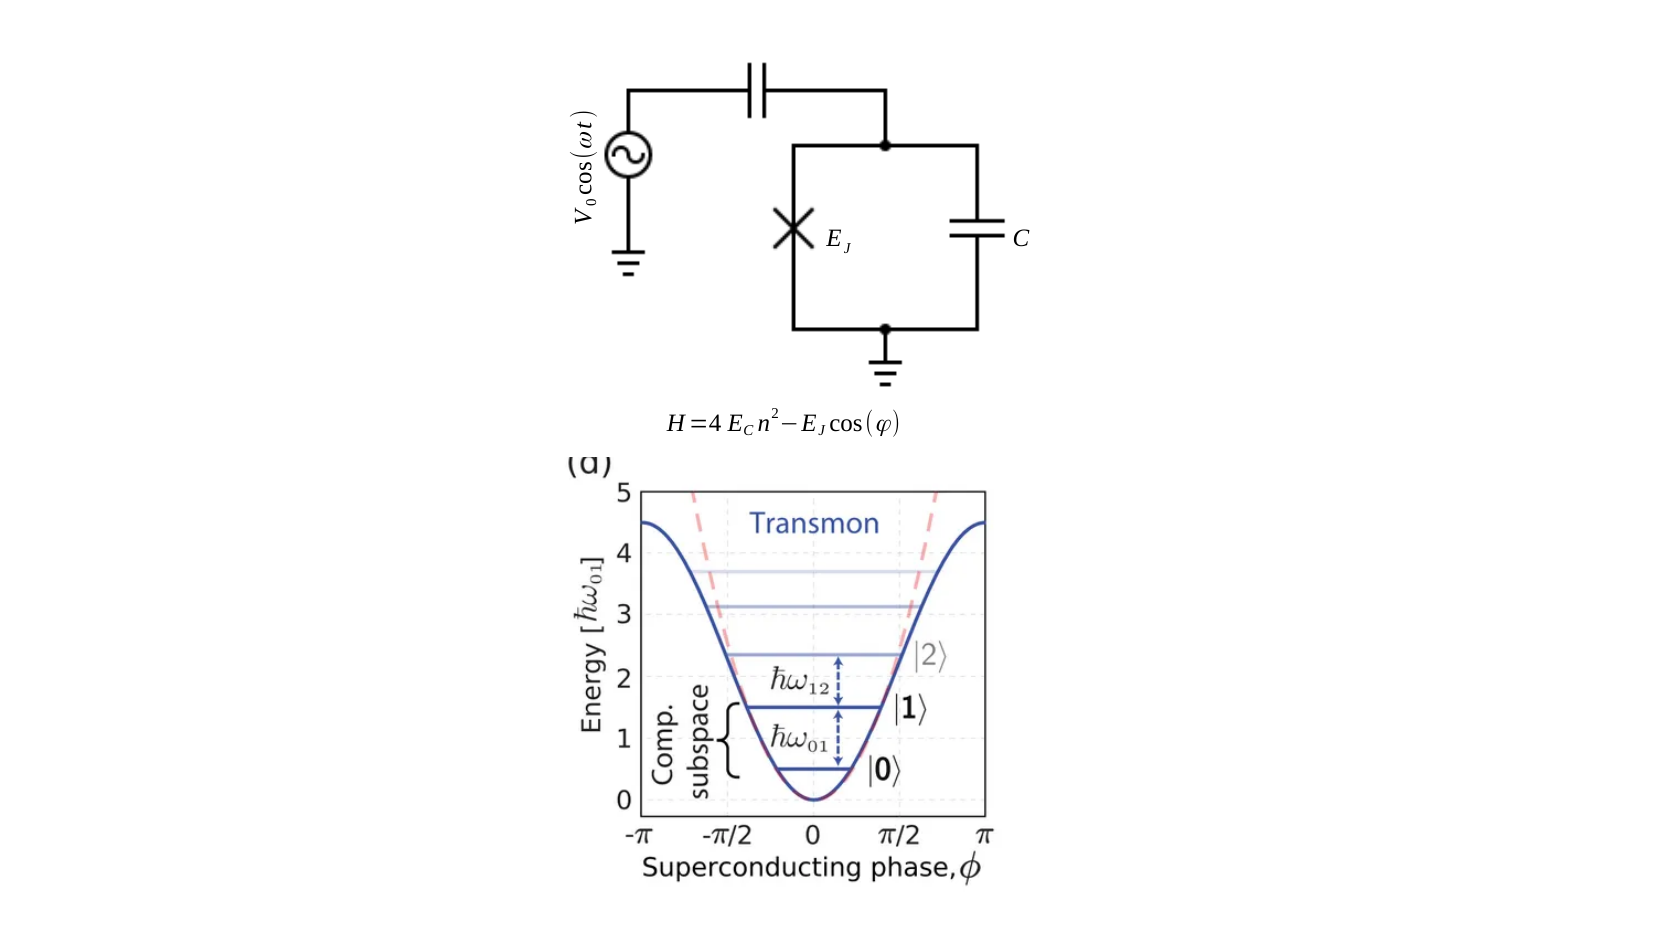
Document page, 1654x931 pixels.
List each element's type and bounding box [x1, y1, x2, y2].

chart [1012, 225, 1031, 253]
picture [562, 457, 1088, 901]
picture [537, 0, 1051, 440]
chart [825, 225, 852, 257]
chart [567, 110, 601, 226]
chart [665, 404, 901, 440]
